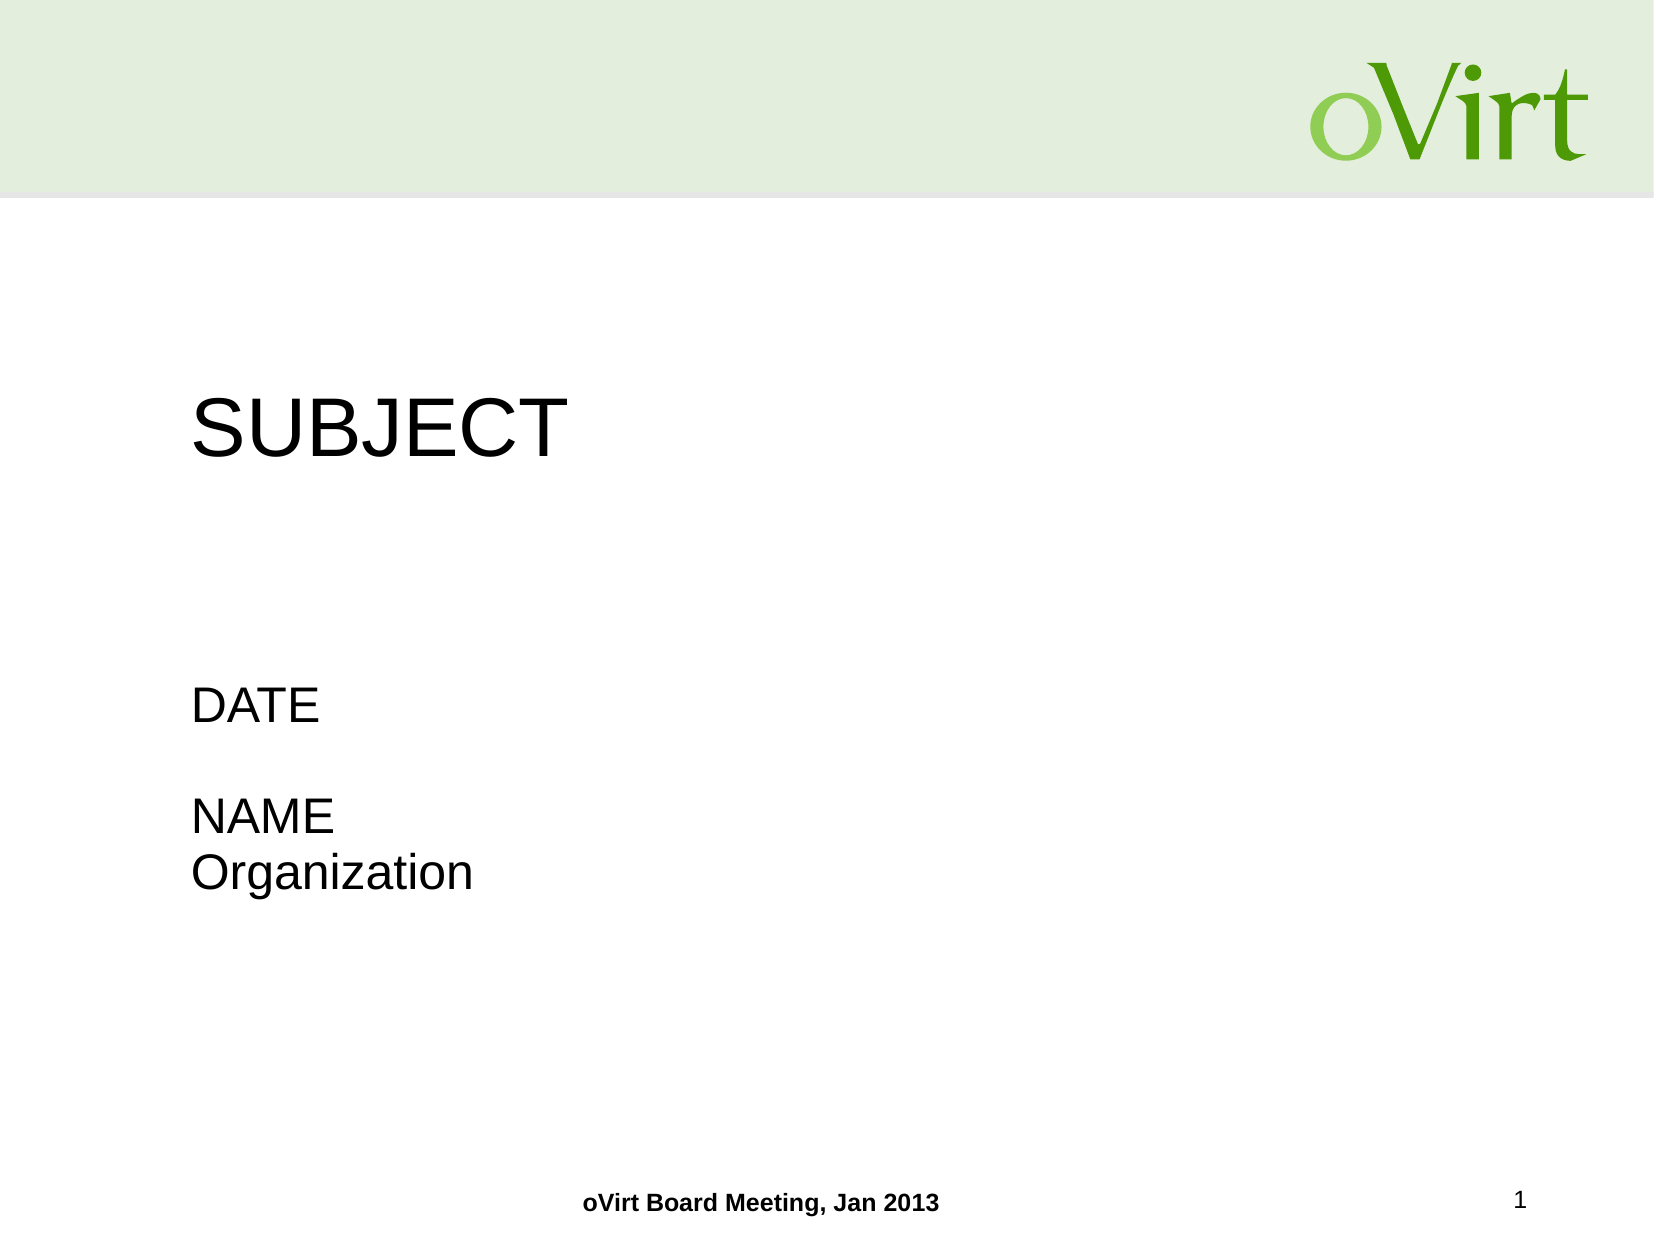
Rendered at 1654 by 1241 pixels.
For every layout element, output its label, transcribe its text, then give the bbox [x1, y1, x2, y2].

text_box DATE NAME Organization [176, 669, 1549, 908]
text_box SUBJECT [175, 374, 1549, 510]
